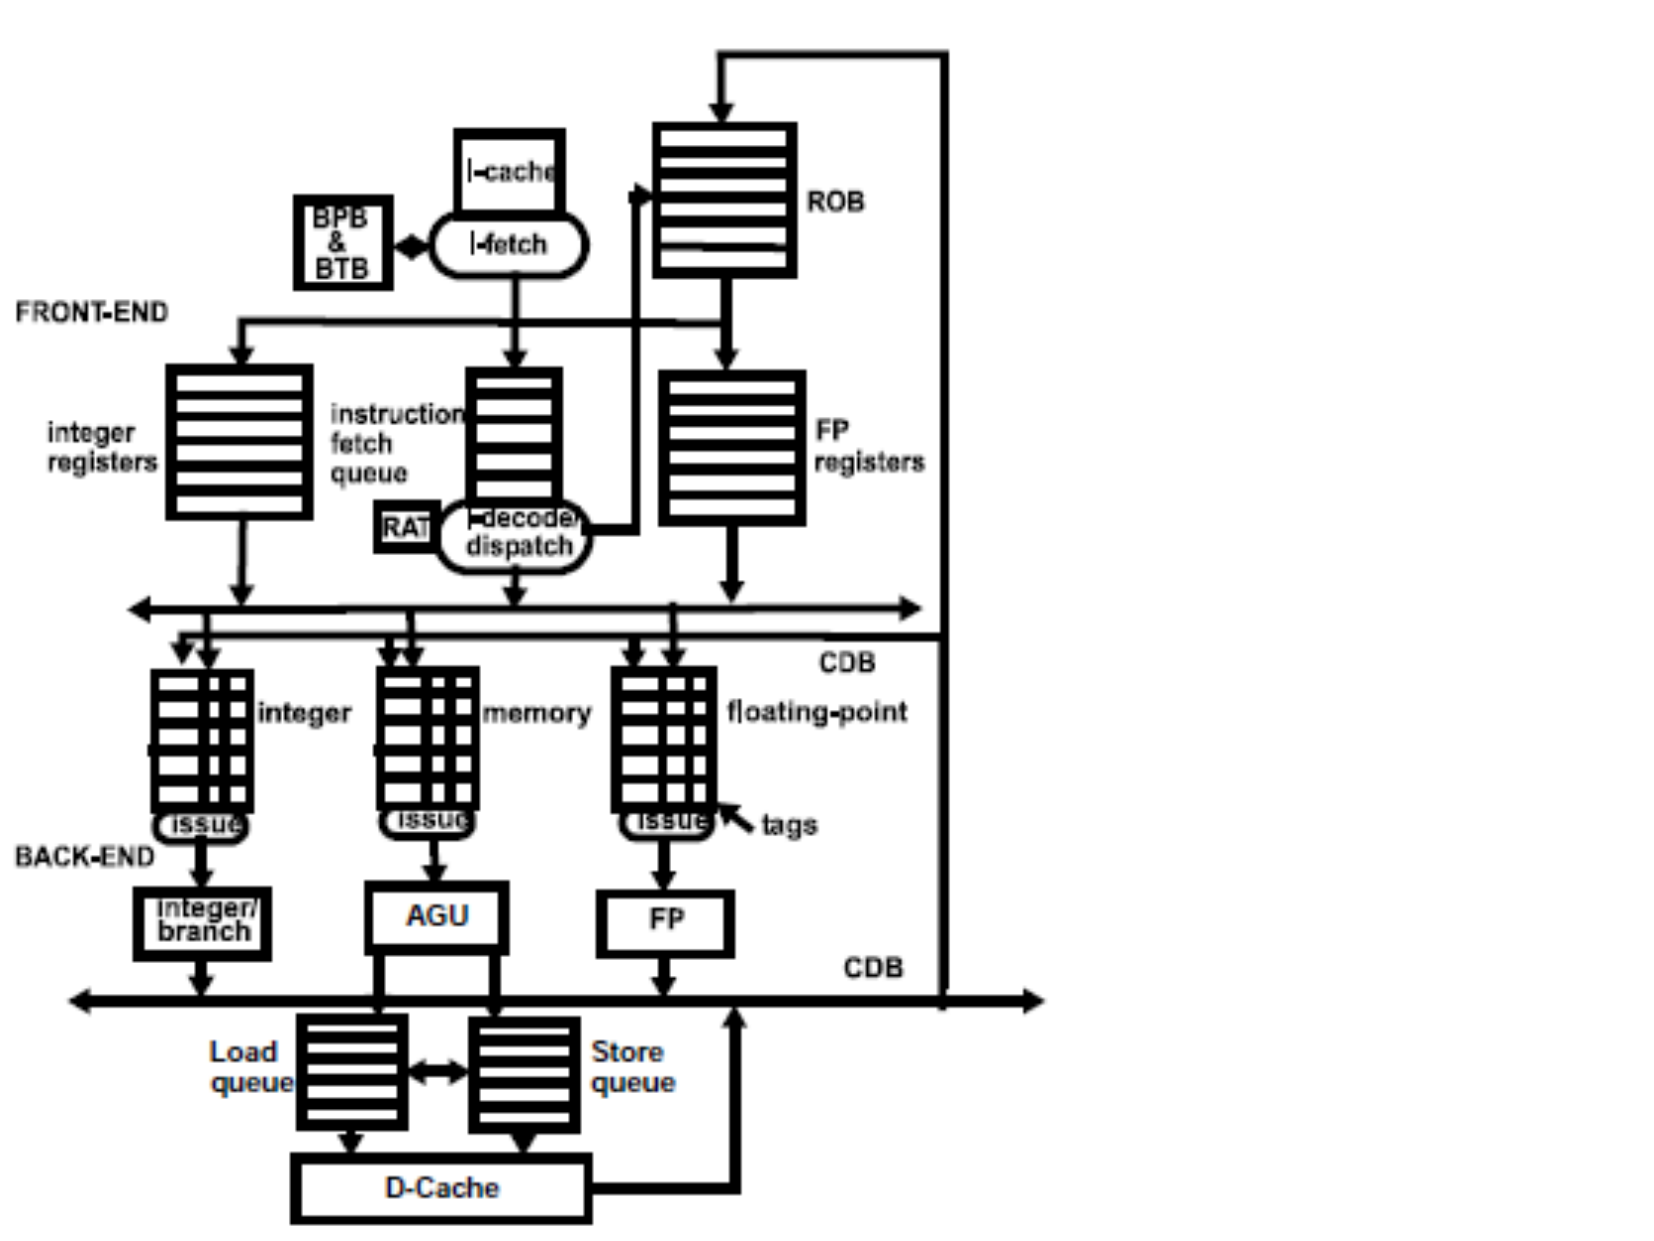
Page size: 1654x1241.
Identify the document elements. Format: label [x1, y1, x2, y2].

picture [0, 5, 1051, 1241]
